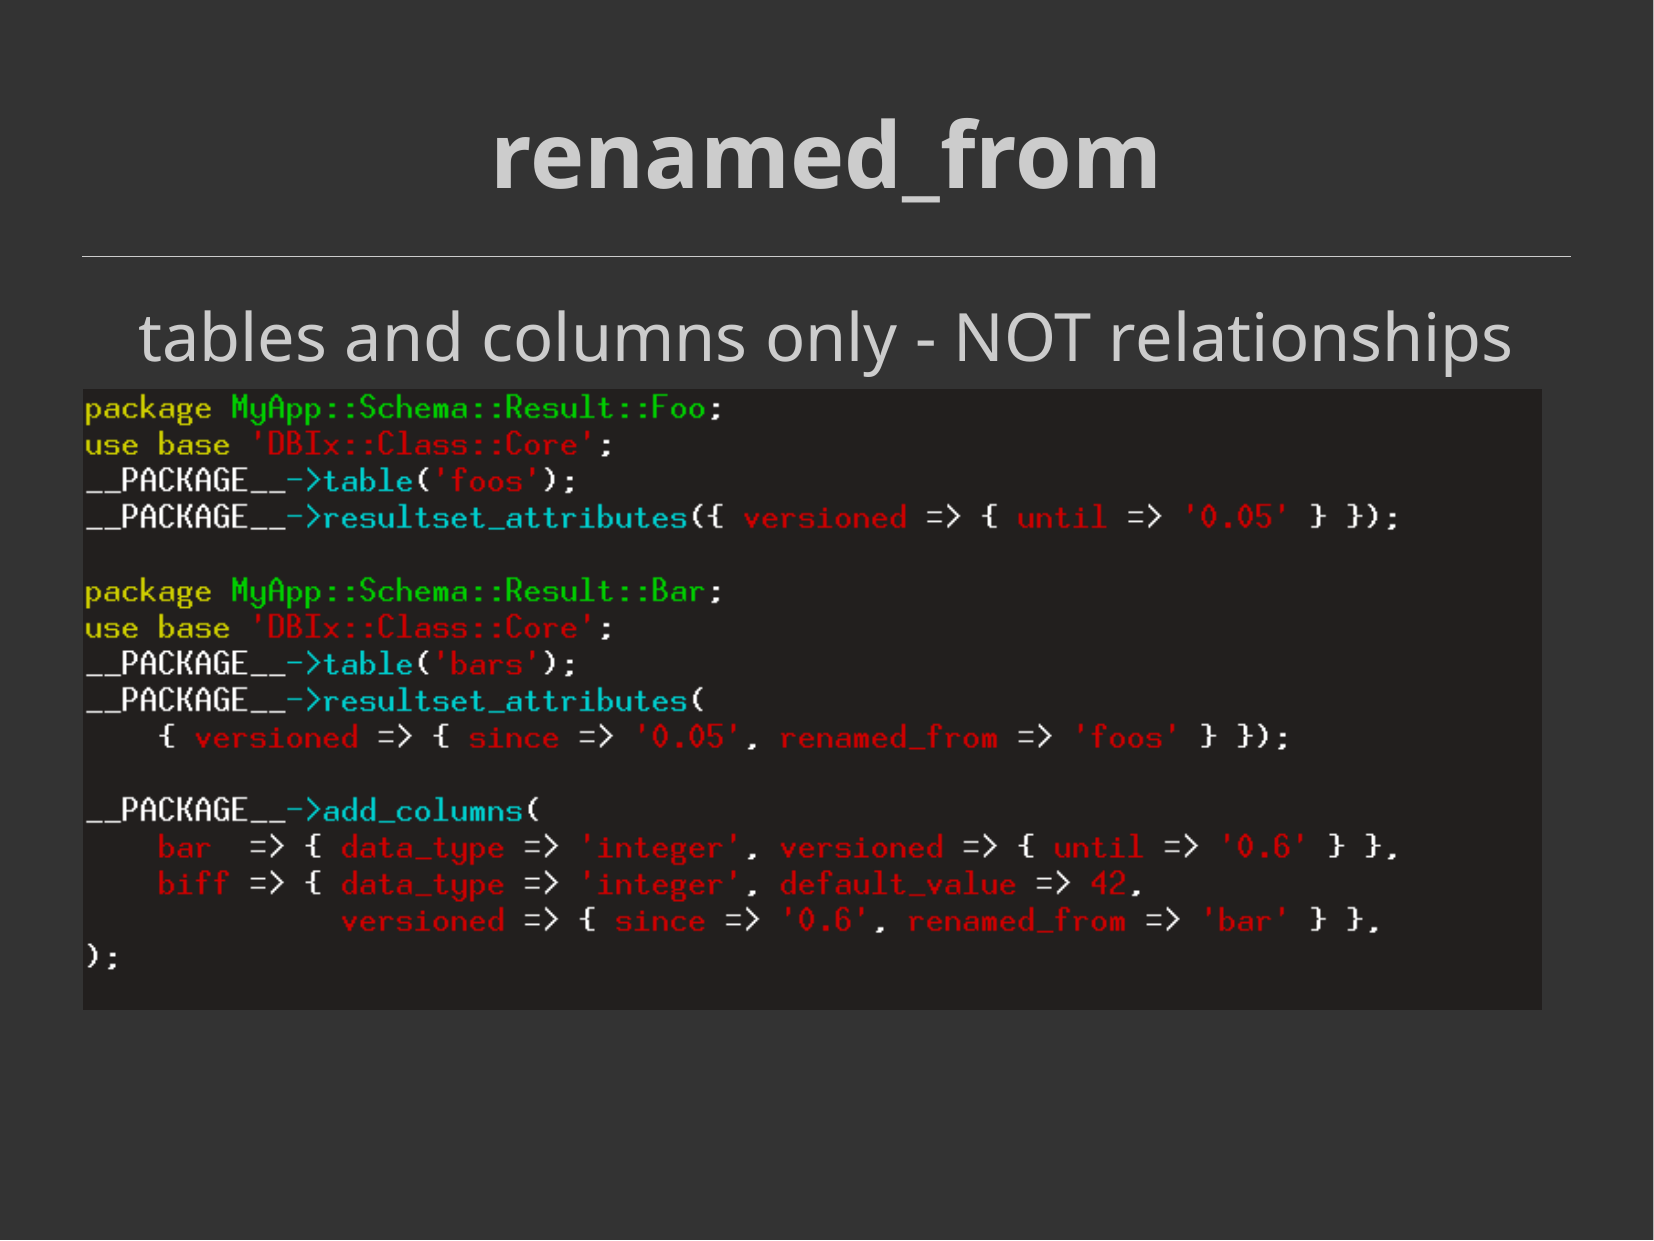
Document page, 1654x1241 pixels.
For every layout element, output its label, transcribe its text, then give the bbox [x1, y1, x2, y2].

list tables and columns only - NOT relationships [82, 290, 1571, 1010]
picture [83, 389, 1542, 1010]
title renamed_from [82, 49, 1571, 257]
